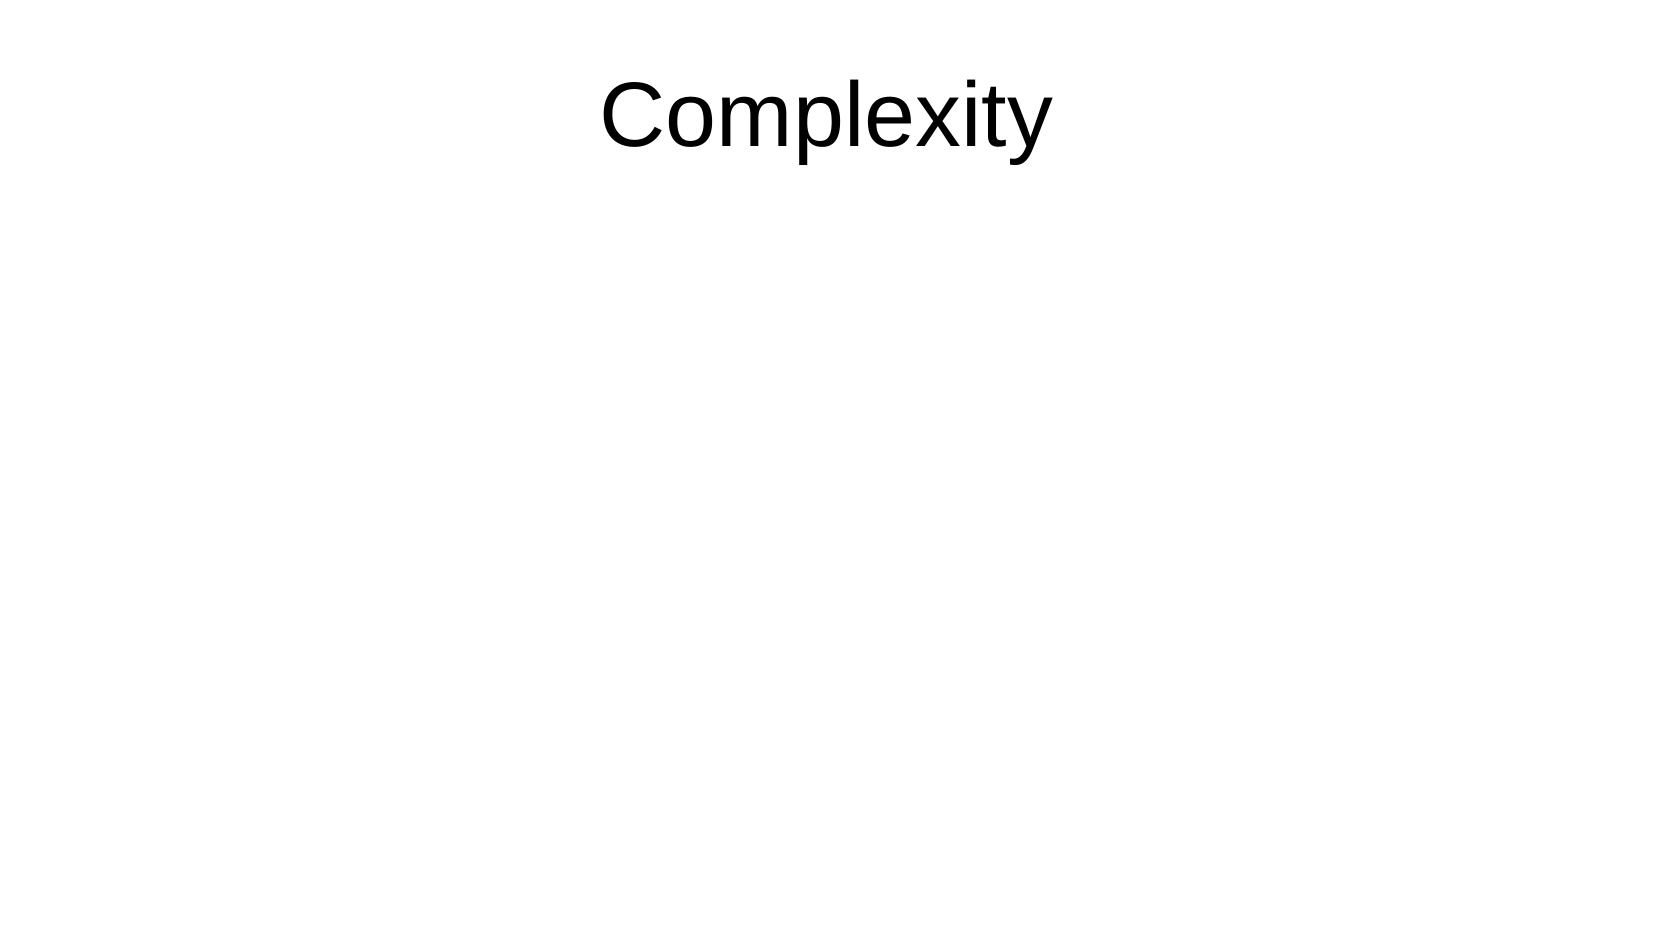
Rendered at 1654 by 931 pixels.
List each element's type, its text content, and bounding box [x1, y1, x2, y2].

title Complexity [82, 37, 1571, 193]
